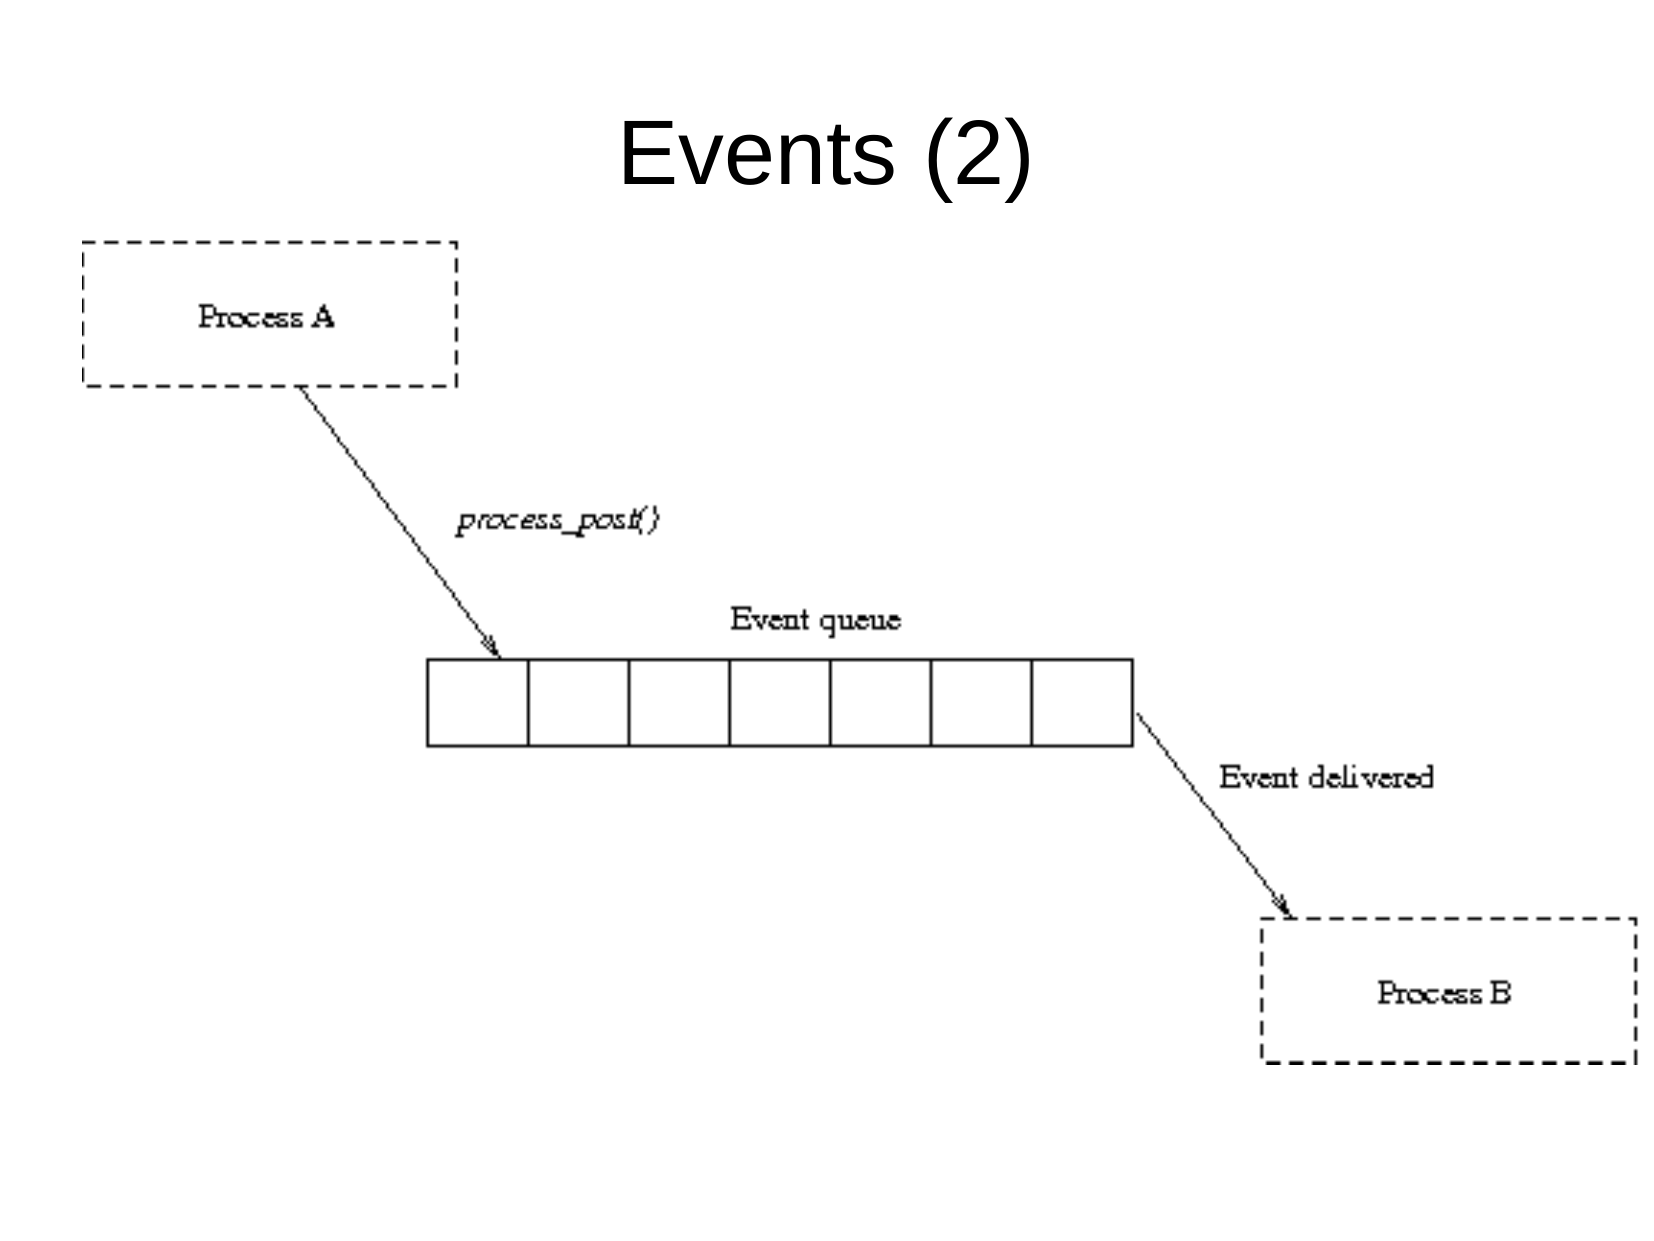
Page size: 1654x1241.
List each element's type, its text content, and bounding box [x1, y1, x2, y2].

picture [82, 239, 1641, 1066]
title Events (2) [82, 49, 1571, 239]
